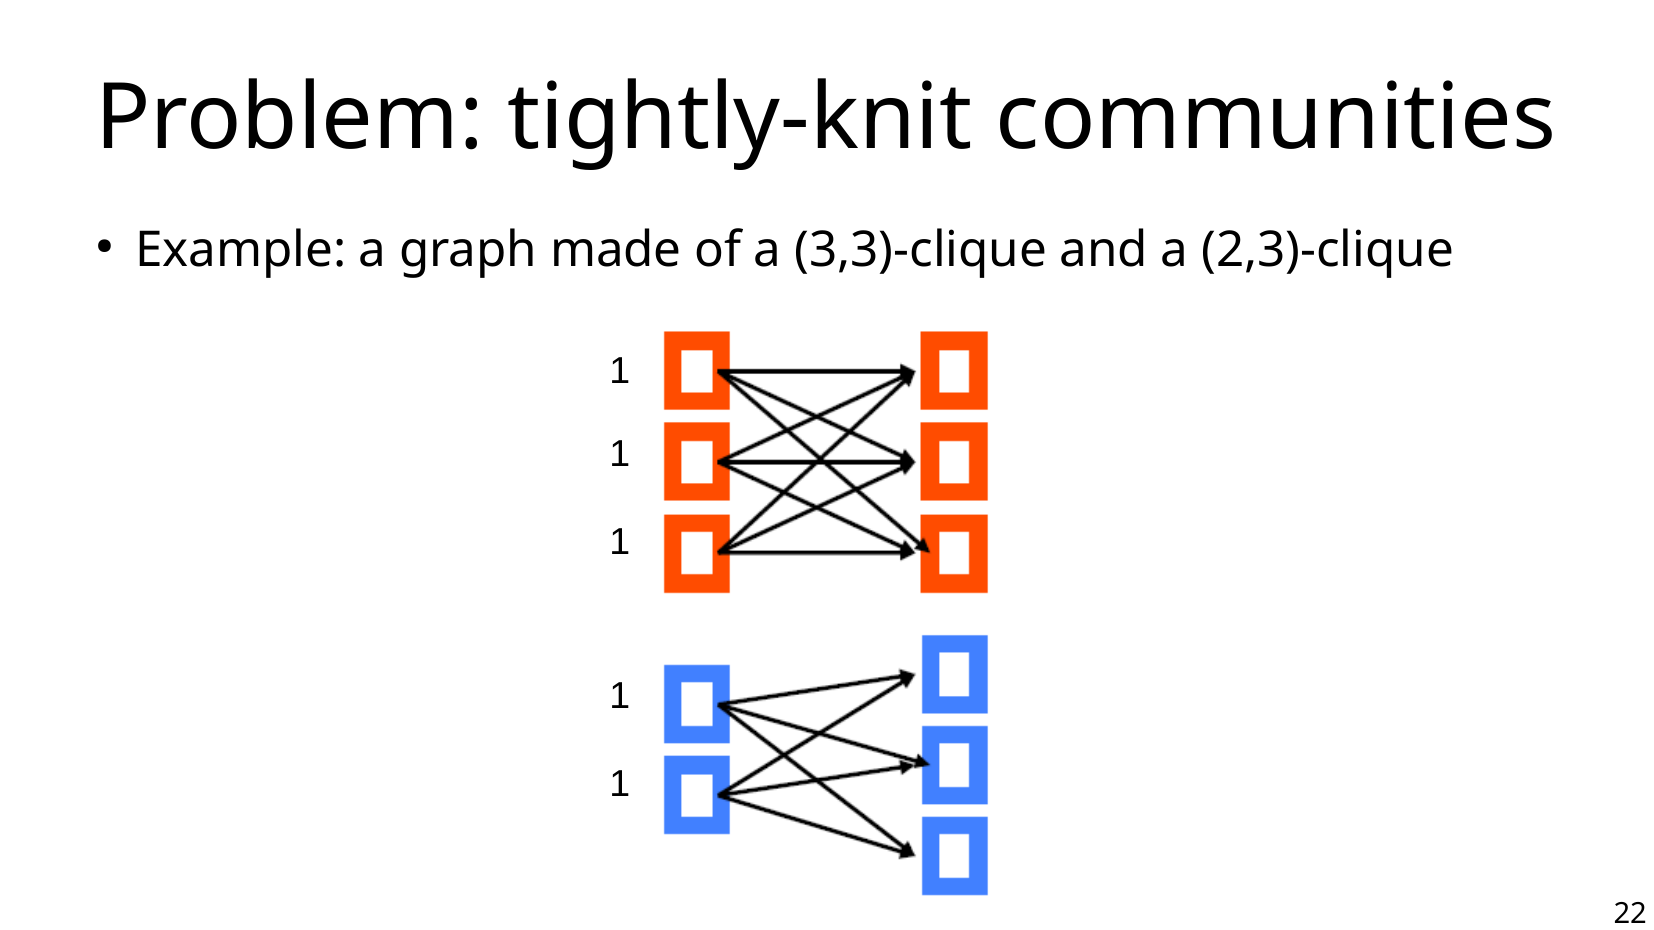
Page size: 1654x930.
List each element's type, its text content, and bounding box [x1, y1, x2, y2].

title Problem: tightly-knit communities [82, 1, 1571, 213]
picture [630, 302, 1006, 922]
text_box 1 [594, 666, 646, 724]
text_box 1 [594, 755, 646, 813]
text_box 1 [594, 424, 646, 482]
text_box 1 [594, 341, 646, 399]
text_box 1 [594, 513, 646, 571]
list Example: a graph made of a (3,3)-clique and a (2,3)-clique [82, 213, 1571, 314]
